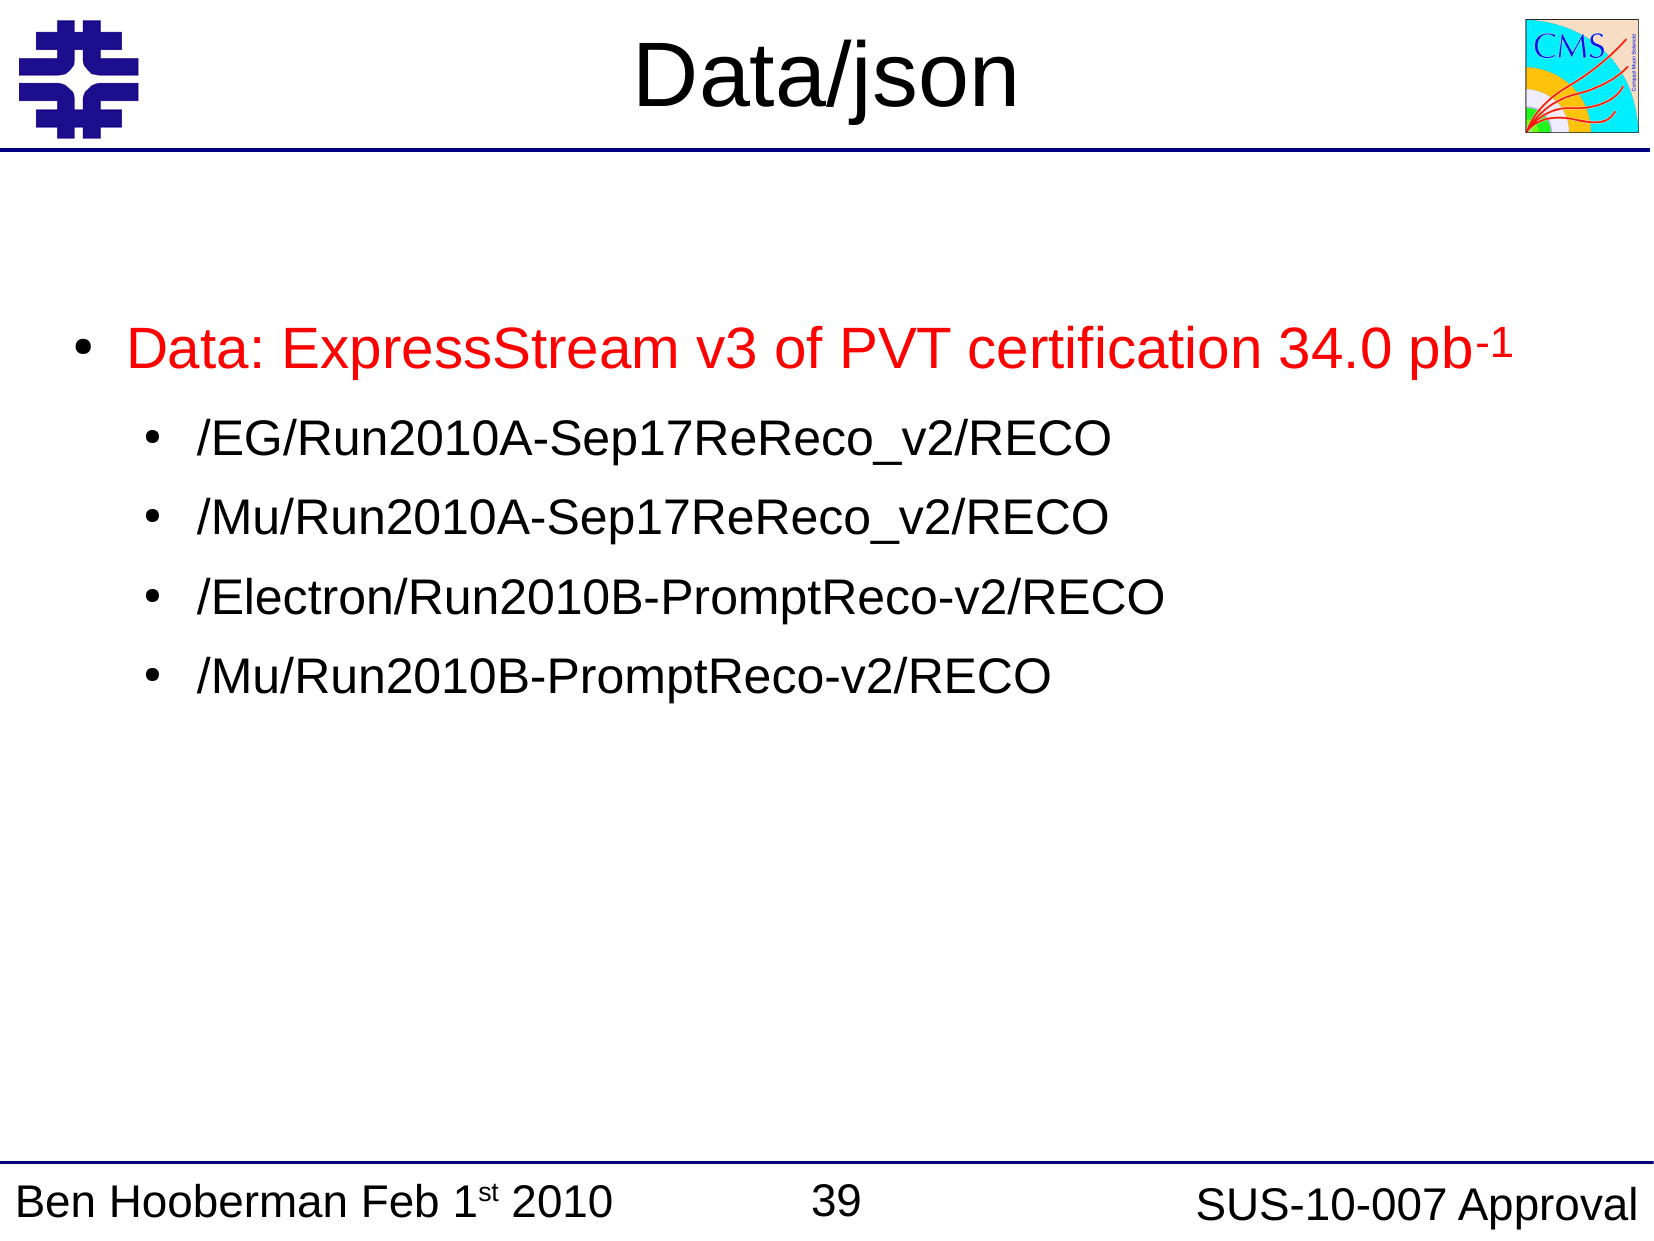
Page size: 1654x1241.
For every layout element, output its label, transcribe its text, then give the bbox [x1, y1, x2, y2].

list Data: ExpressStream v3 of PVT certification 34.0 pb-1 /EG/Run2010A-Sep17ReReco_v2/RECO /Mu/Run2010A-Sep17ReReco_v2/RECO /Electron/Run2010B-PromptReco-v2/RECO /Mu/Run2010B-PromptReco-v2/RECO [55, 315, 1631, 1154]
title Data/json [0, 0, 1654, 151]
